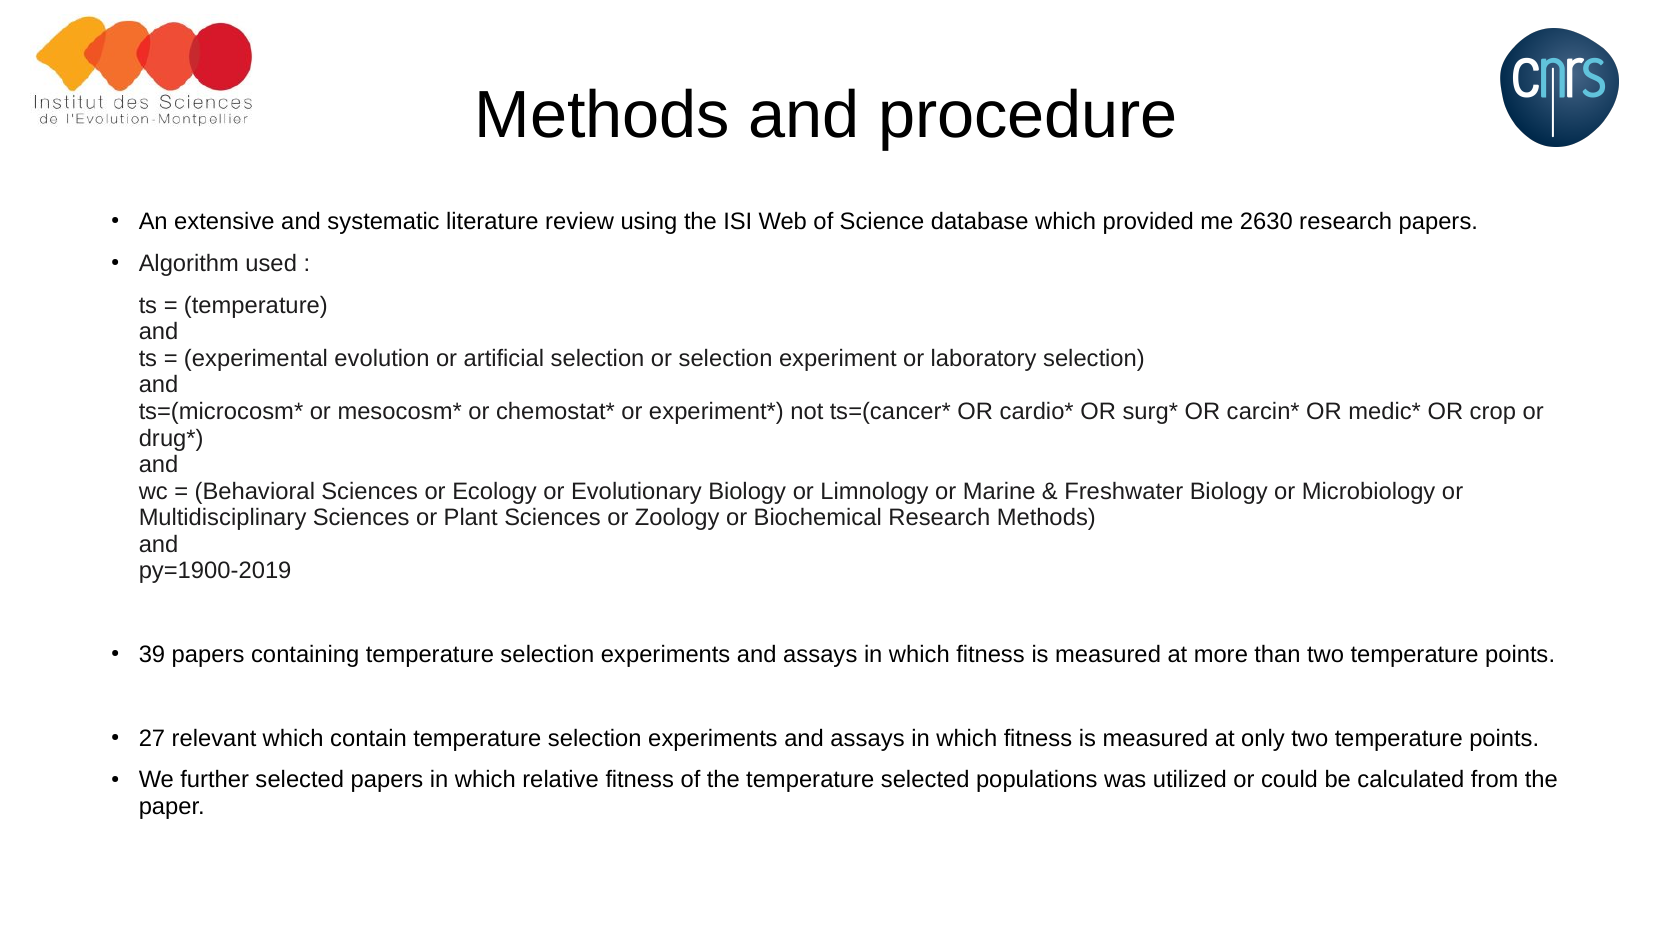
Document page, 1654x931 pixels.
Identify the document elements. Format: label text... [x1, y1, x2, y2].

title Methods and procedure [82, 37, 1454, 193]
picture [30, 14, 257, 128]
picture [1454, 28, 1654, 147]
list An extensive and systematic literature review using the ISI Web of Science database which provided me 2630 research papers. Algorithm used : ts = (temperature) and ts = (experimental evolution or artificial selection or selection experiment or laboratory selection) and ts=(microcosm* or mesocosm* or chemostat* or experiment*) not ts=(cancer* OR cardio* OR surg* OR carcin* OR medic* OR crop or drug*) and wc = (Behavioral Sciences or Ecology or Evolutionary Biology or Limnology or Marine & Freshwater Biology or Microbiology or Multidisciplinary Sciences or Plant Sciences or Zoology or Biochemical Research Methods) and py=1900-2019 39 papers containing temperature selection experiments and assays in which fitness is measured at more than two temperature points. 27 relevant which contain temperature selection experiments and assays in which fitness is measured at only two temperature points. We further selected papers in which relative fitness of the temperature selected populations was utilized or could be calculated from the paper. [101, 135, 1591, 901]
